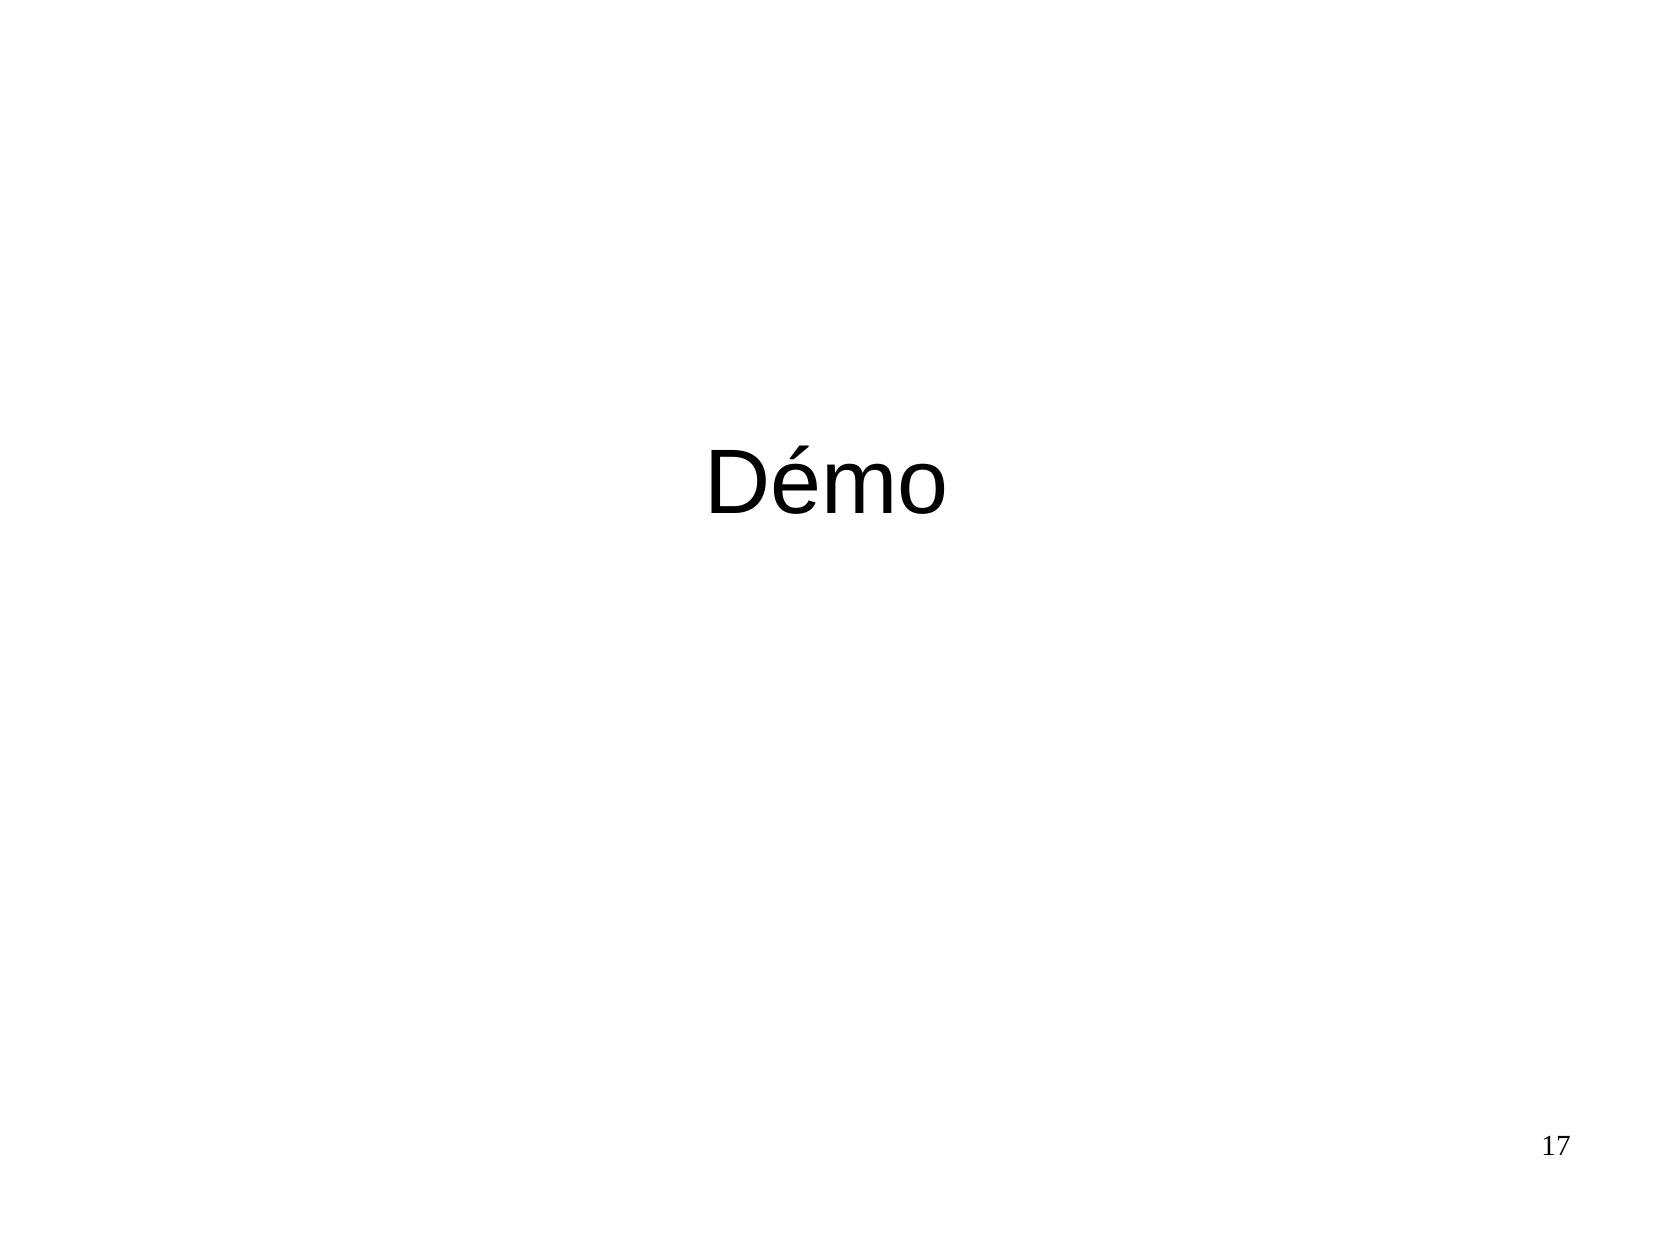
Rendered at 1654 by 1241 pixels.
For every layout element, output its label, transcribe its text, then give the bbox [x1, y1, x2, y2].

title Démo [82, 377, 1571, 586]
